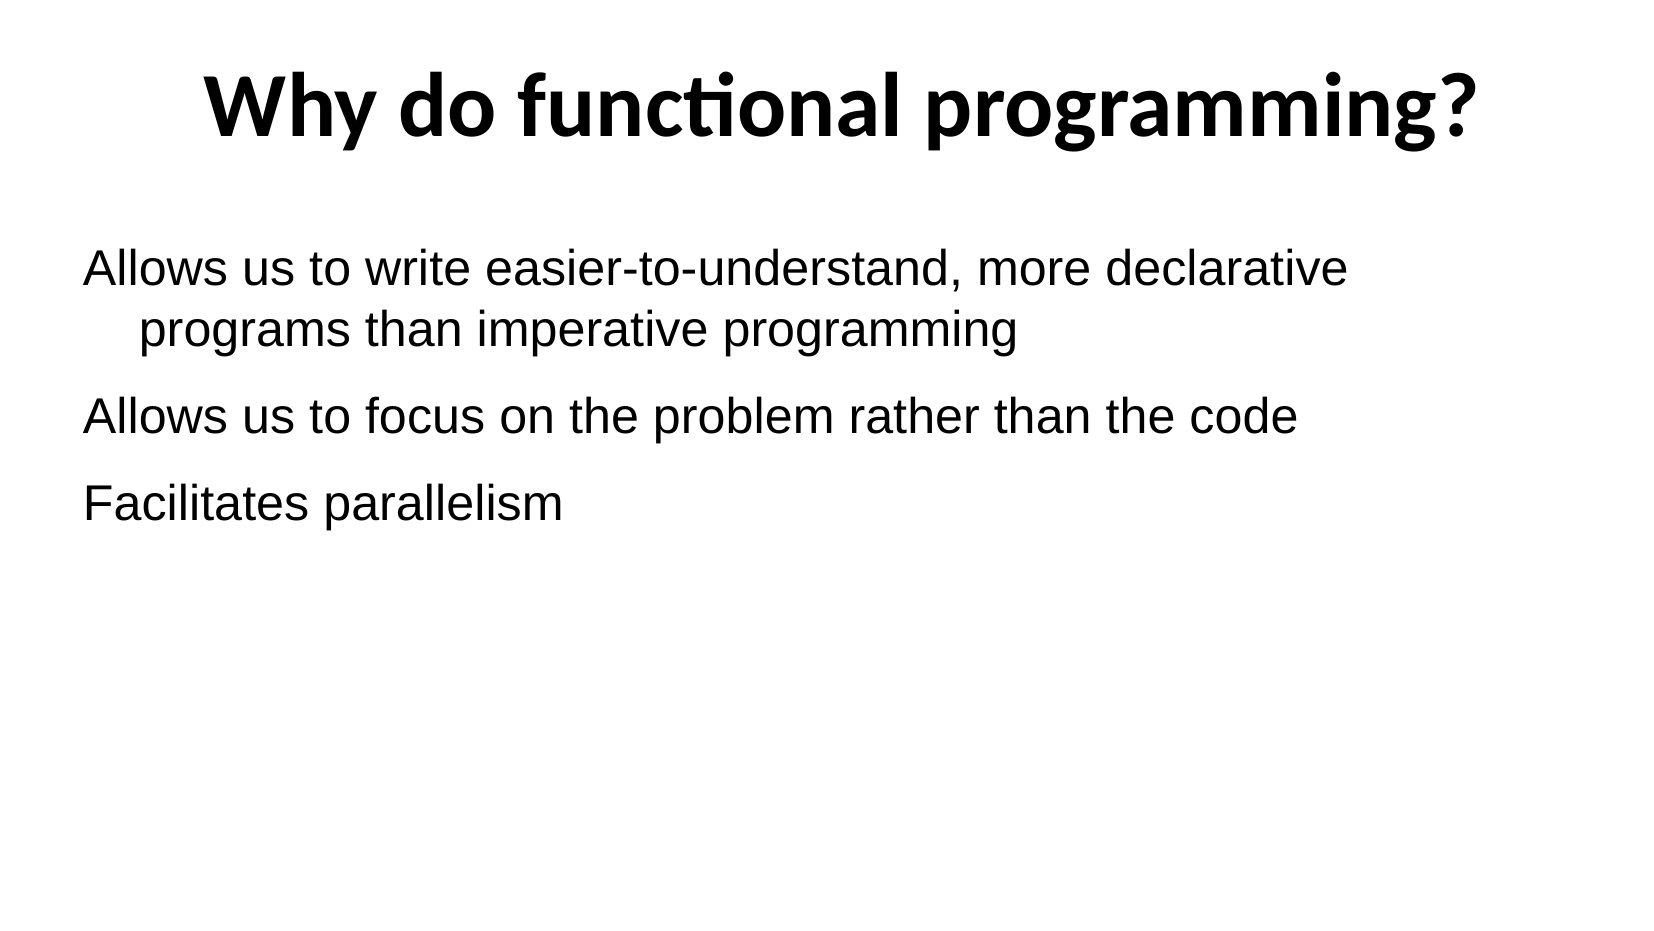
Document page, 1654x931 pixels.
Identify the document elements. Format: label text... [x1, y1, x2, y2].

list Allows us to write easier-to-understand, more declarative programs than imperative programming Allows us to focus on the problem rather than the code Facilitates parallelism [82, 234, 1538, 889]
title Why do functional programming? [82, 36, 1571, 146]
